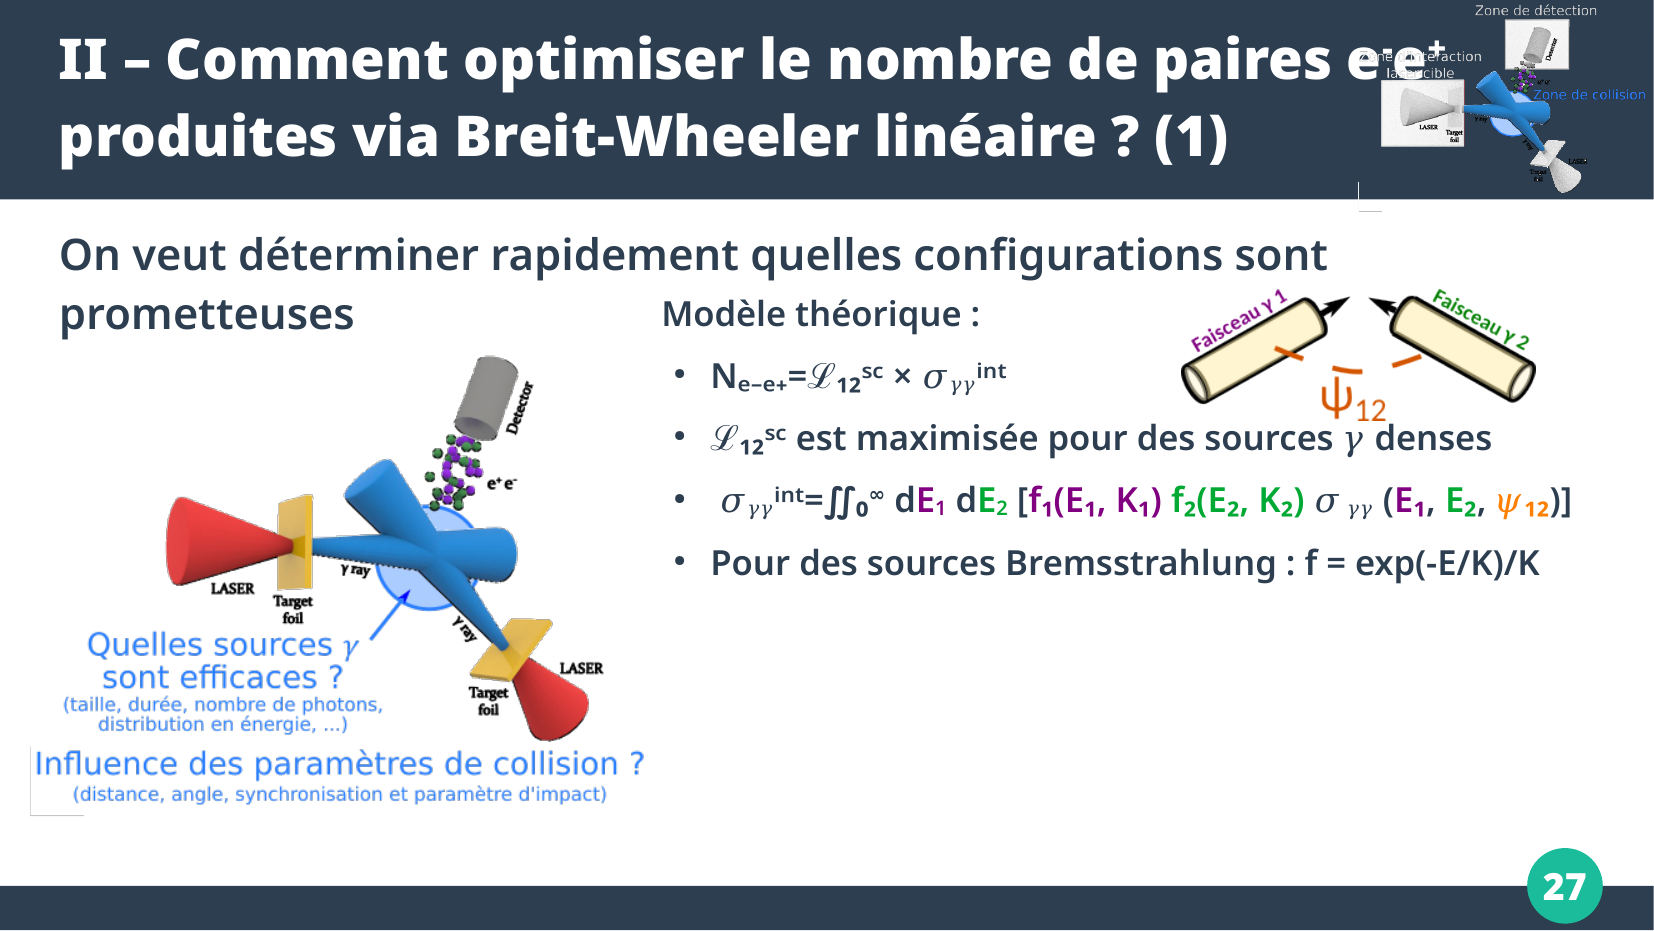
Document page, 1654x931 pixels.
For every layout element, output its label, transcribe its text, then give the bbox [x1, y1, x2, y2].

list Modèle théorique : Nₑ₋ₑ₊=ℒ₁₂ˢᶜ × 𝜎𝛾𝛾ⁱⁿᵗ ℒ₁₂ˢᶜ est maximisée pour des sources 𝛾 denses 𝜎𝛾𝛾ⁱⁿᵗ=∬₀∞ dE1 dE2 [f₁(E₁, K₁) f₂(E₂, K₂) 𝜎 𝛾𝛾 (E₁, E₂, 𝜓₁₂)] Pour des sources Bremsstrahlung : f = exp(-E/K)/K [661, 289, 1636, 591]
picture [1181, 288, 1536, 421]
picture [29, 324, 650, 817]
picture [1358, 0, 1654, 212]
list On veut déterminer rapidement quelles configurations sont prometteuses [59, 223, 1595, 343]
title II – Comment optimiser le nombre de paires e-e+ produites via Breit-Wheeler linéaire ? (1) [59, 37, 1358, 155]
